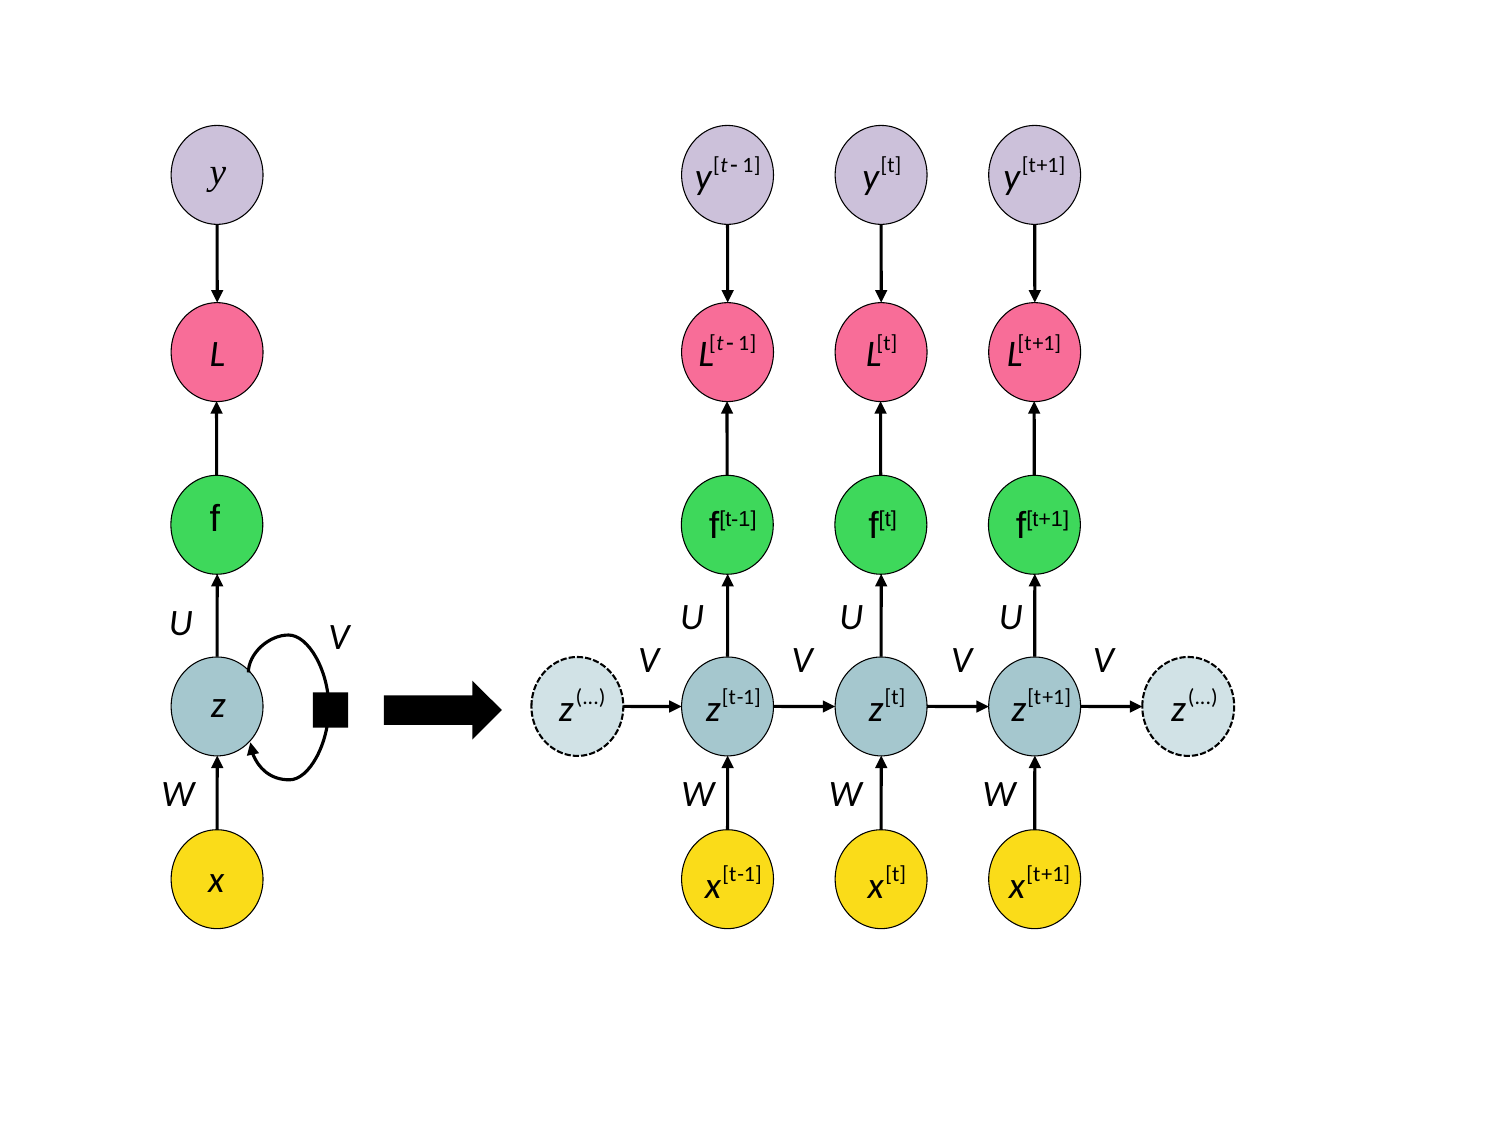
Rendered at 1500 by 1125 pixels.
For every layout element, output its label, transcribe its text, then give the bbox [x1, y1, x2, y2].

chart [826, 775, 871, 813]
chart [204, 683, 242, 740]
text_box [988, 125, 1081, 204]
chart [205, 334, 230, 373]
chart [1164, 680, 1225, 728]
chart [159, 775, 204, 813]
text_box [988, 657, 1076, 756]
chart [1004, 680, 1077, 728]
chart [325, 618, 360, 656]
chart [635, 641, 670, 680]
text_box [768, 151, 774, 199]
text_box [835, 302, 928, 402]
chart [1001, 857, 1077, 905]
chart [693, 326, 763, 374]
chart [860, 857, 911, 905]
text_box [171, 125, 264, 225]
text_box f[t+1] [1001, 497, 1137, 554]
text_box [835, 829, 928, 929]
chart [997, 148, 1073, 206]
chart [856, 148, 907, 206]
text_box [835, 657, 927, 756]
text_box [1077, 687, 1081, 726]
chart [861, 326, 902, 374]
chart [689, 149, 768, 206]
chart [699, 680, 769, 728]
text_box [988, 302, 1081, 402]
chart [676, 598, 711, 640]
text_box [171, 657, 264, 756]
text_box [834, 475, 919, 575]
text_box [531, 656, 624, 756]
chart [980, 775, 1025, 813]
chart [1090, 641, 1125, 680]
text_box [998, 206, 1071, 225]
text_box [1077, 860, 1081, 899]
chart [836, 598, 871, 640]
chart [995, 598, 1030, 640]
chart [200, 159, 235, 201]
text_box [312, 692, 349, 728]
chart [697, 858, 767, 905]
text_box [681, 829, 774, 929]
chart [948, 641, 983, 680]
text_box [171, 302, 264, 402]
text_box [1142, 656, 1235, 756]
chart [1002, 326, 1068, 374]
chart [165, 604, 200, 646]
chart [201, 857, 242, 914]
chart [679, 775, 723, 813]
text_box [989, 475, 1073, 575]
text_box [681, 125, 767, 202]
text_box f [170, 475, 263, 575]
chart [862, 680, 913, 728]
text_box [383, 680, 502, 740]
text_box [681, 475, 766, 575]
text_box [691, 206, 764, 225]
chart [552, 680, 612, 728]
text_box [681, 302, 774, 402]
text_box [171, 829, 264, 929]
text_box [835, 125, 928, 225]
chart [788, 641, 824, 680]
text_box [681, 657, 774, 756]
text_box [988, 829, 1076, 929]
text_box f[t-1] [694, 497, 830, 554]
text_box f[t] [853, 497, 989, 554]
